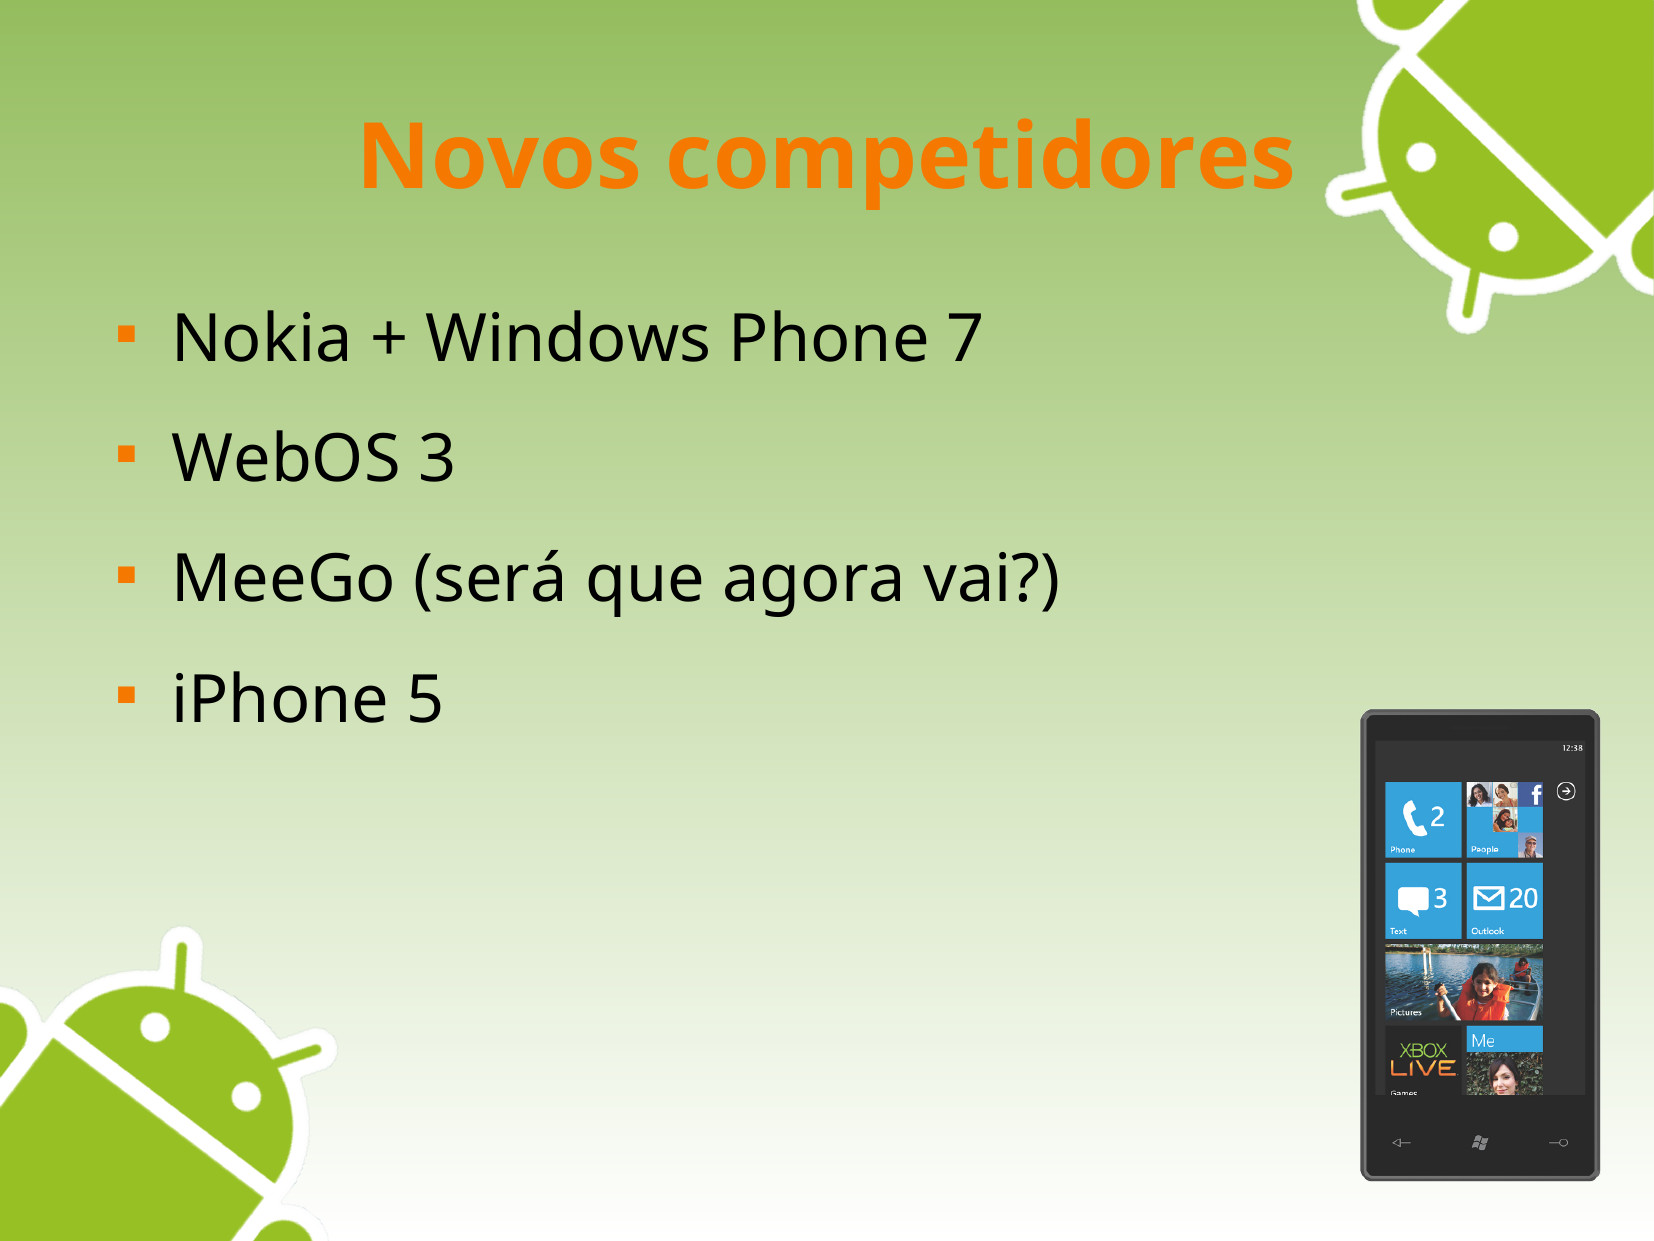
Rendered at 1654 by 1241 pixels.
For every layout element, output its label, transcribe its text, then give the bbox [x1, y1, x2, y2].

list Nokia + Windows Phone 7 WebOS 3 MeeGo (será que agora vai?) iPhone 5 [82, 290, 1571, 1109]
picture [0, 845, 442, 1241]
picture [1291, 0, 1654, 410]
picture [1359, 708, 1601, 1182]
title Novos competidores [82, 49, 1571, 257]
